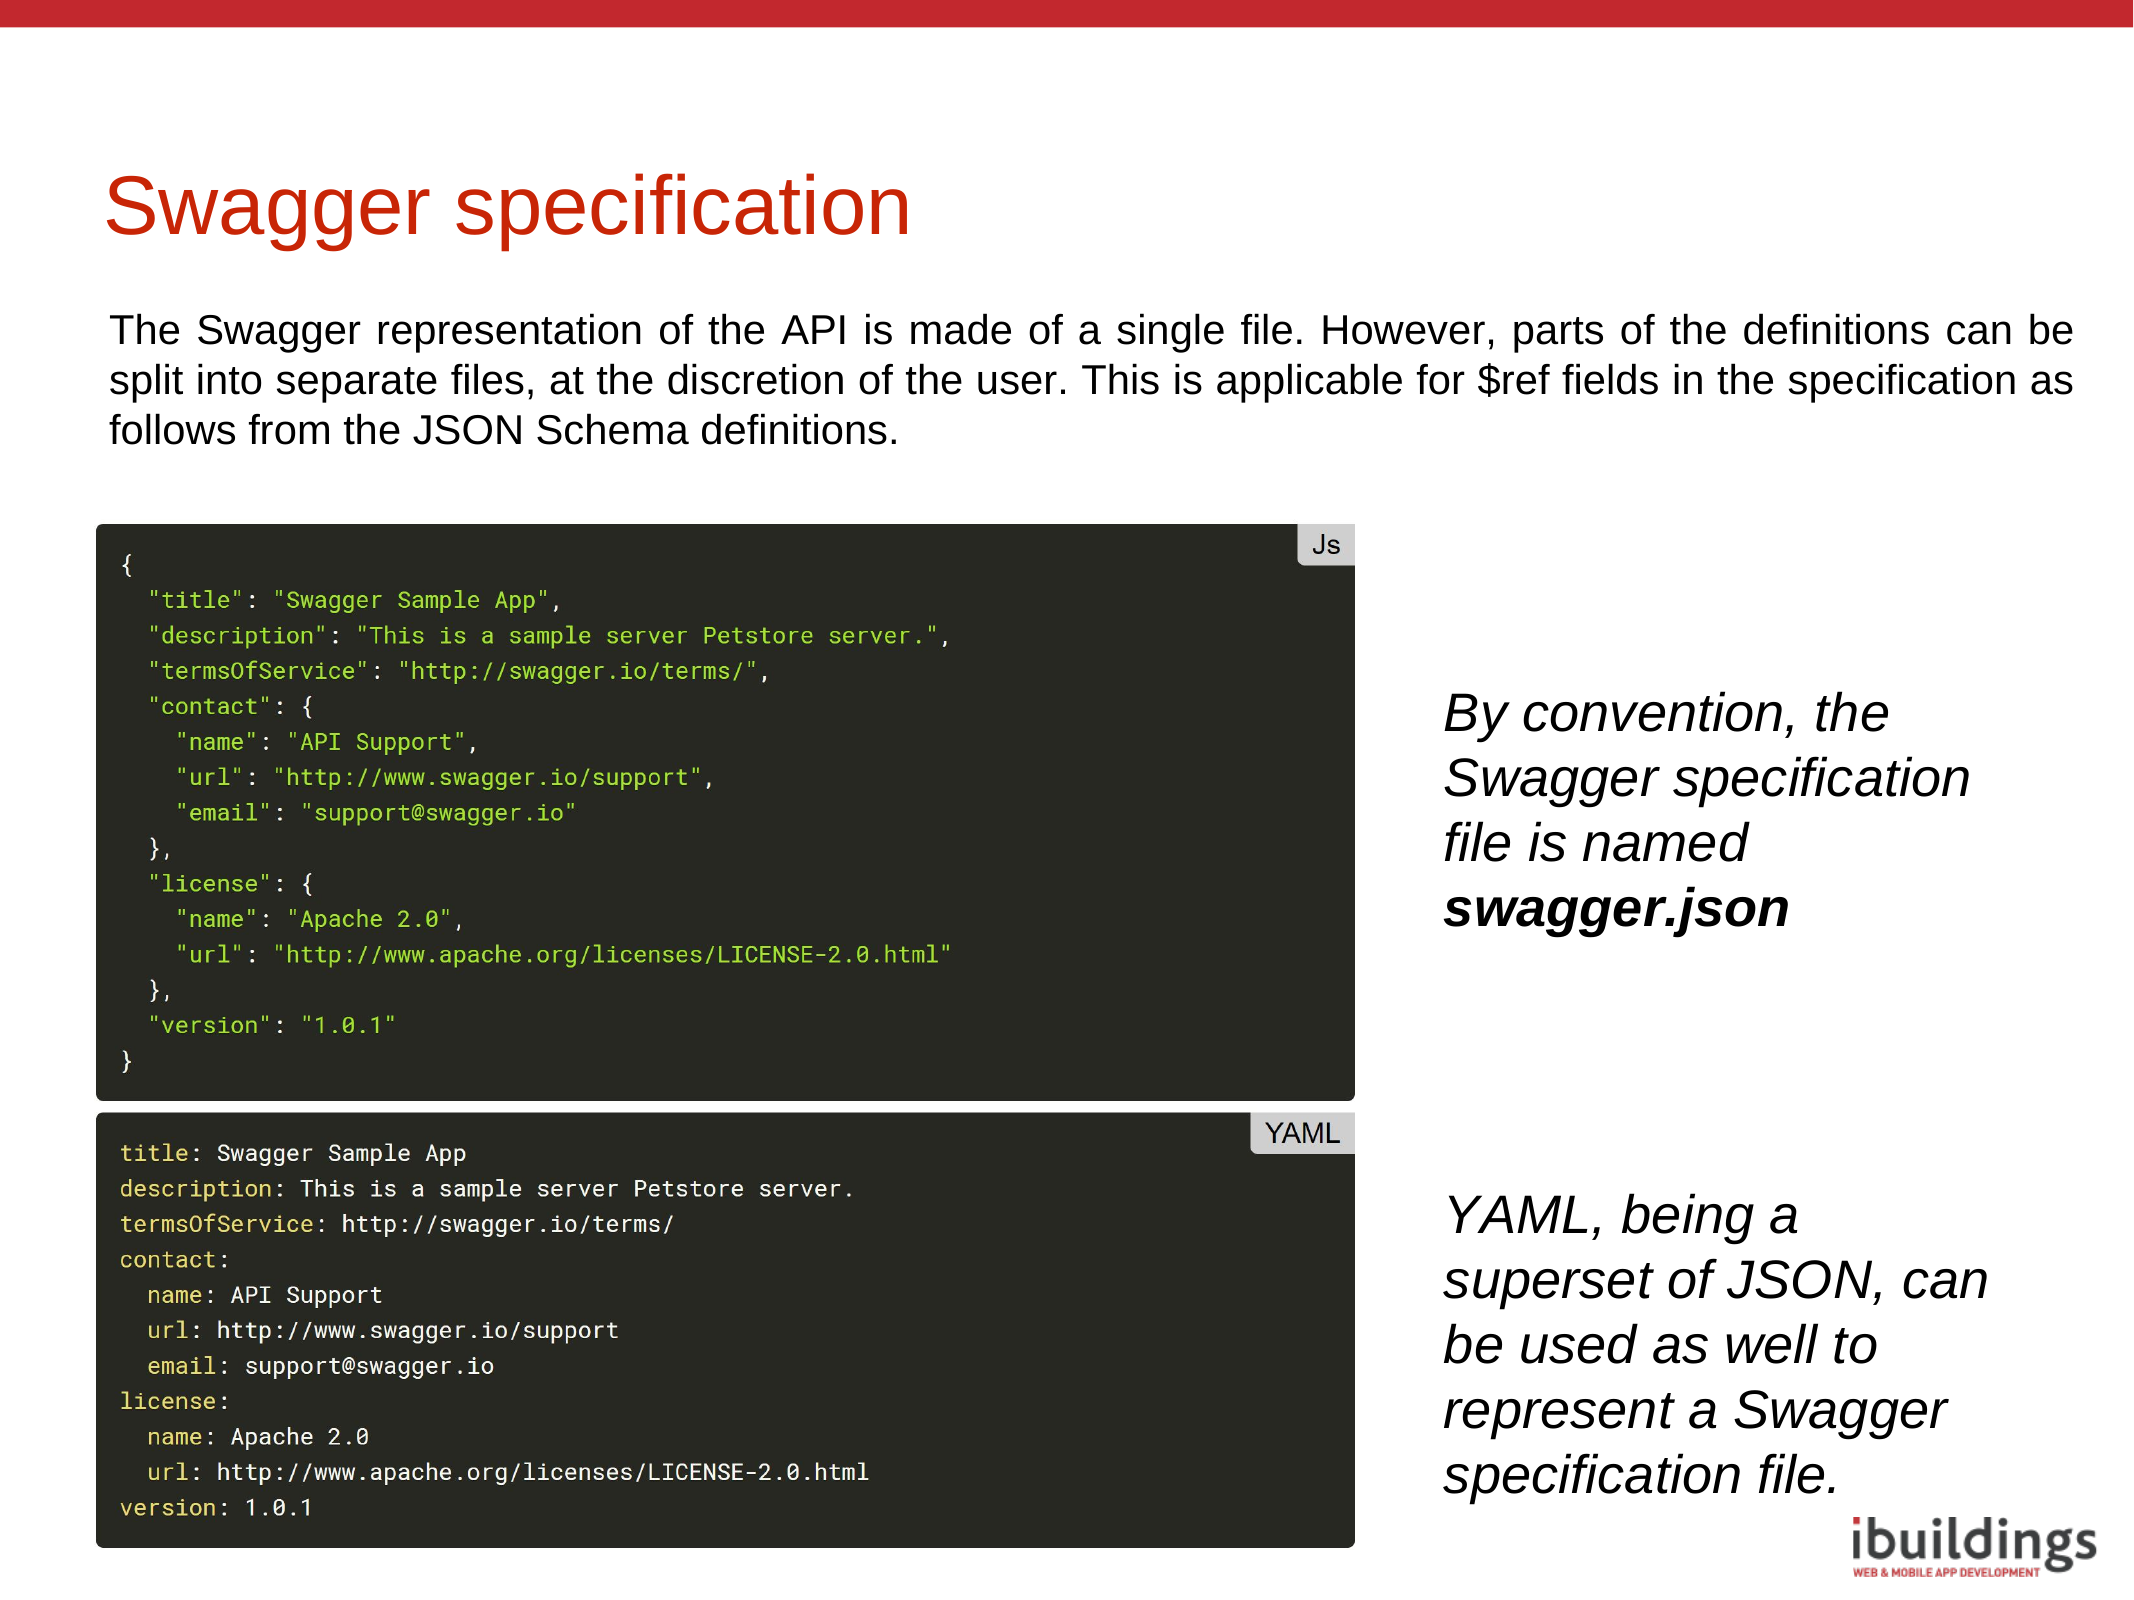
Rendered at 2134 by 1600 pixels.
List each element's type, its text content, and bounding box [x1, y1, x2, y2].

text_box By convention, the Swagger specification file is named swagger.json [1429, 670, 2008, 945]
text_box YAML, being a superset of JSON, can be used as well to represent a Swagger specification file. [1429, 1172, 2008, 1512]
title Swagger specification [95, 137, 1915, 266]
picture [94, 519, 1359, 1550]
picture [1853, 1517, 2099, 1577]
text_box The Swagger representation of the API is made of a single file. However, parts of the definitions can be split into separate files, at the discretion of the user. This is applicable for $ref fields in the specification as follows from the JSON Schema definitions. [94, 295, 2091, 461]
